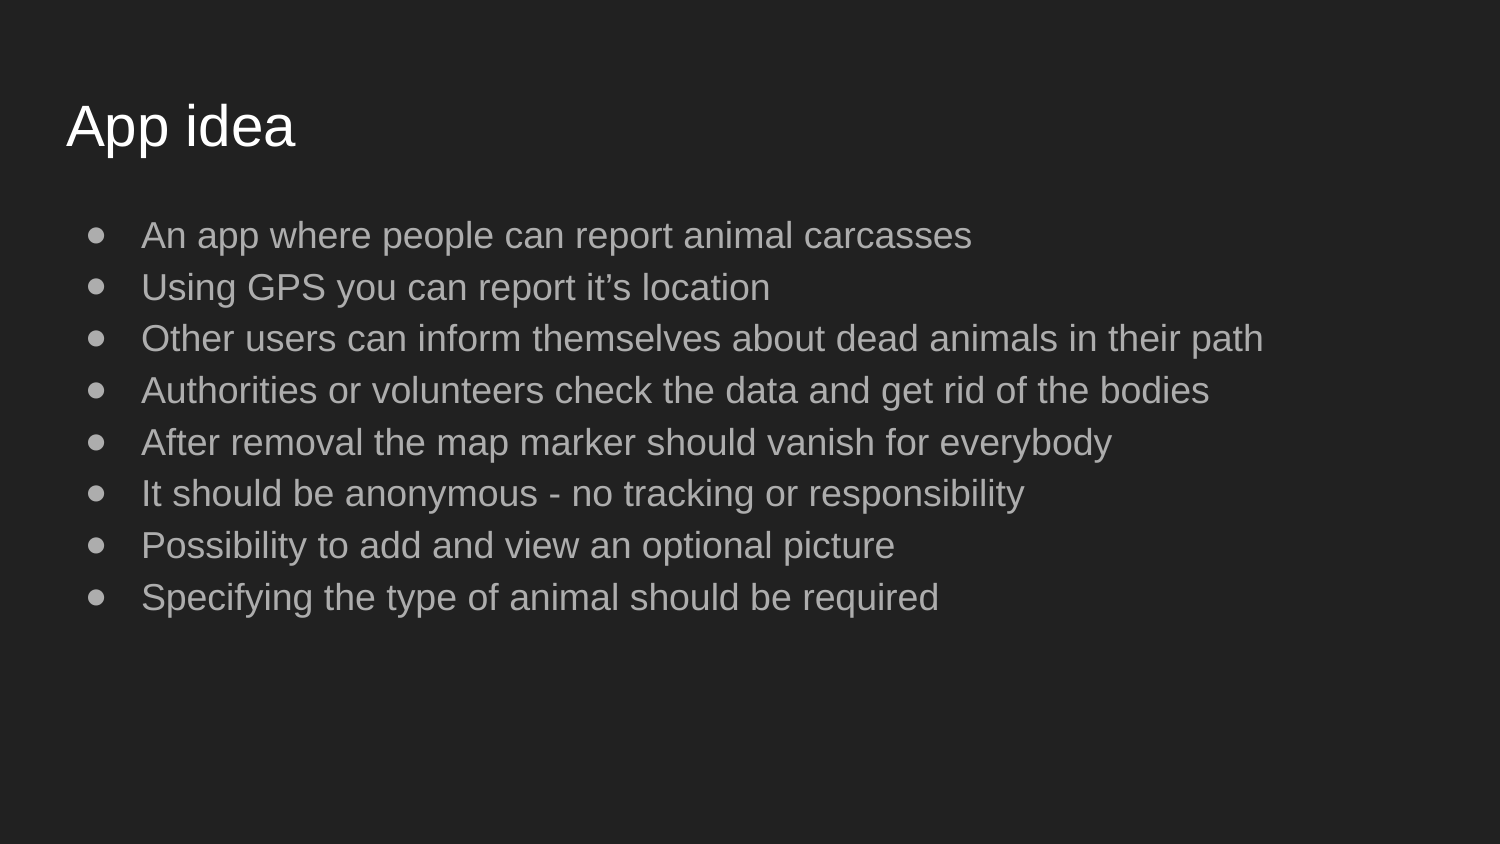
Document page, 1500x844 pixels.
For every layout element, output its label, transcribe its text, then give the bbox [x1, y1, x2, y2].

list An app where people can report animal carcasses Using GPS you can report it’s location Other users can inform themselves about dead animals in their path Authorities or volunteers check the data and get rid of the bodies After removal the map marker should vanish for everybody It should be anonymous - no tracking or responsibility Possibility to add and view an optional picture Specifying the type of animal should be required [51, 189, 1449, 750]
title App idea [51, 72, 1449, 167]
